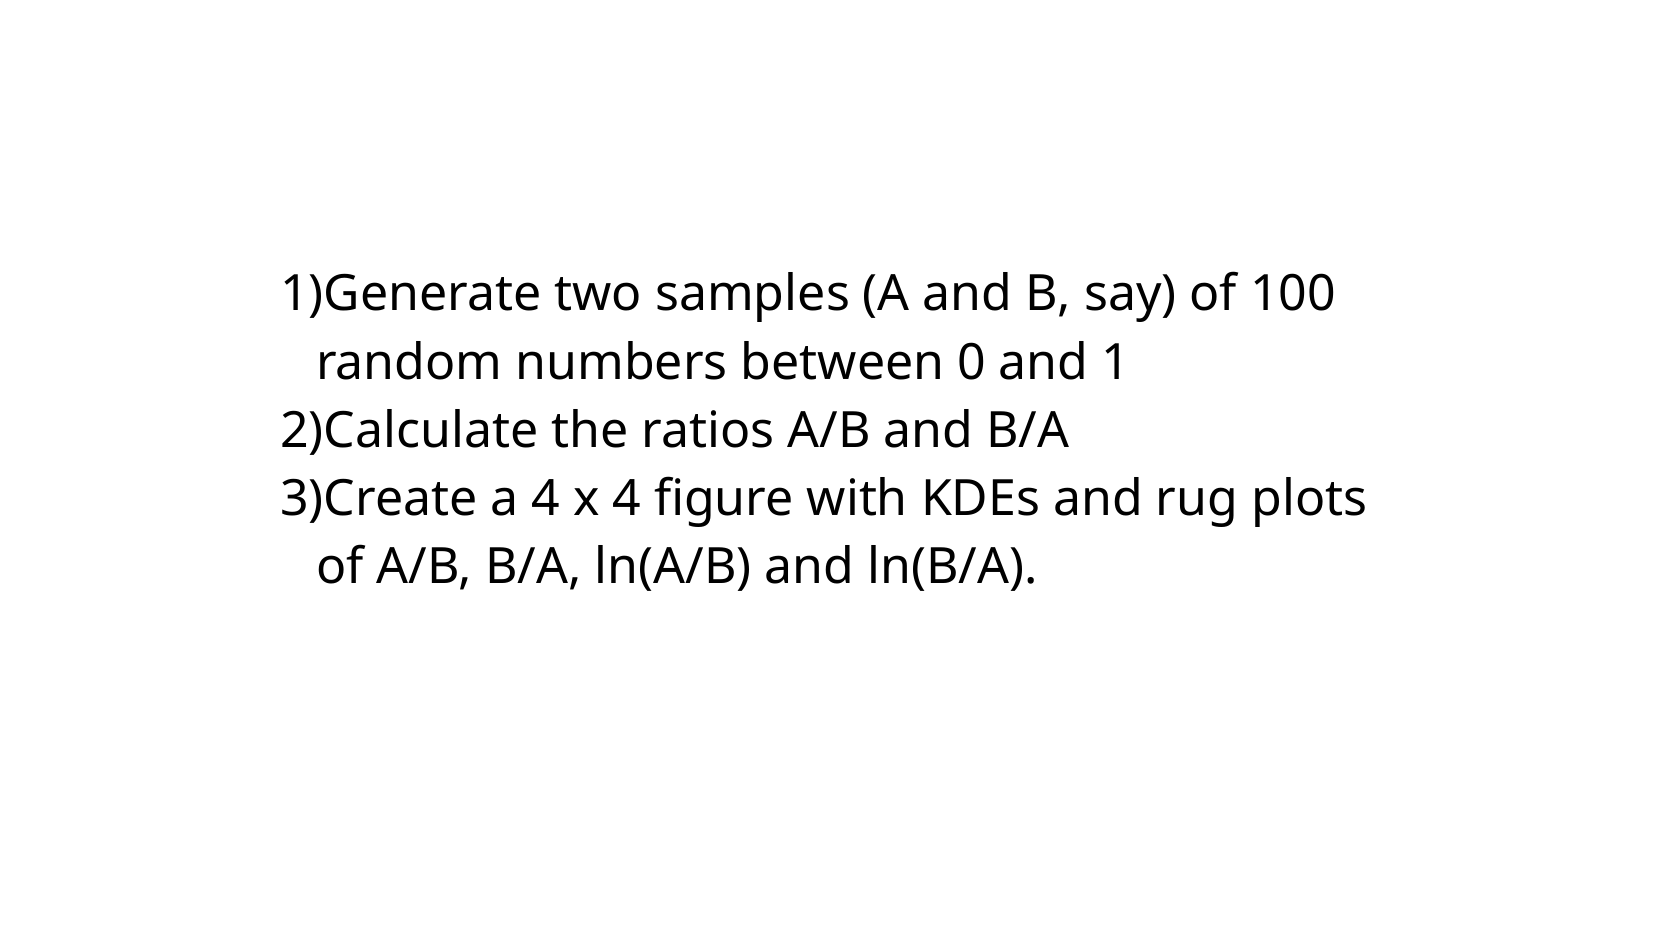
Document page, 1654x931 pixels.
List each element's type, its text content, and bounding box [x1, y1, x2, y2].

text_box Generate two samples (A and B, say) of 100 random numbers between 0 and 1 Calculate the ratios A/B and B/A Create a 4 x 4 figure with KDEs and rug plots of A/B, B/A, ln(A/B) and ln(B/A). [265, 250, 1418, 621]
